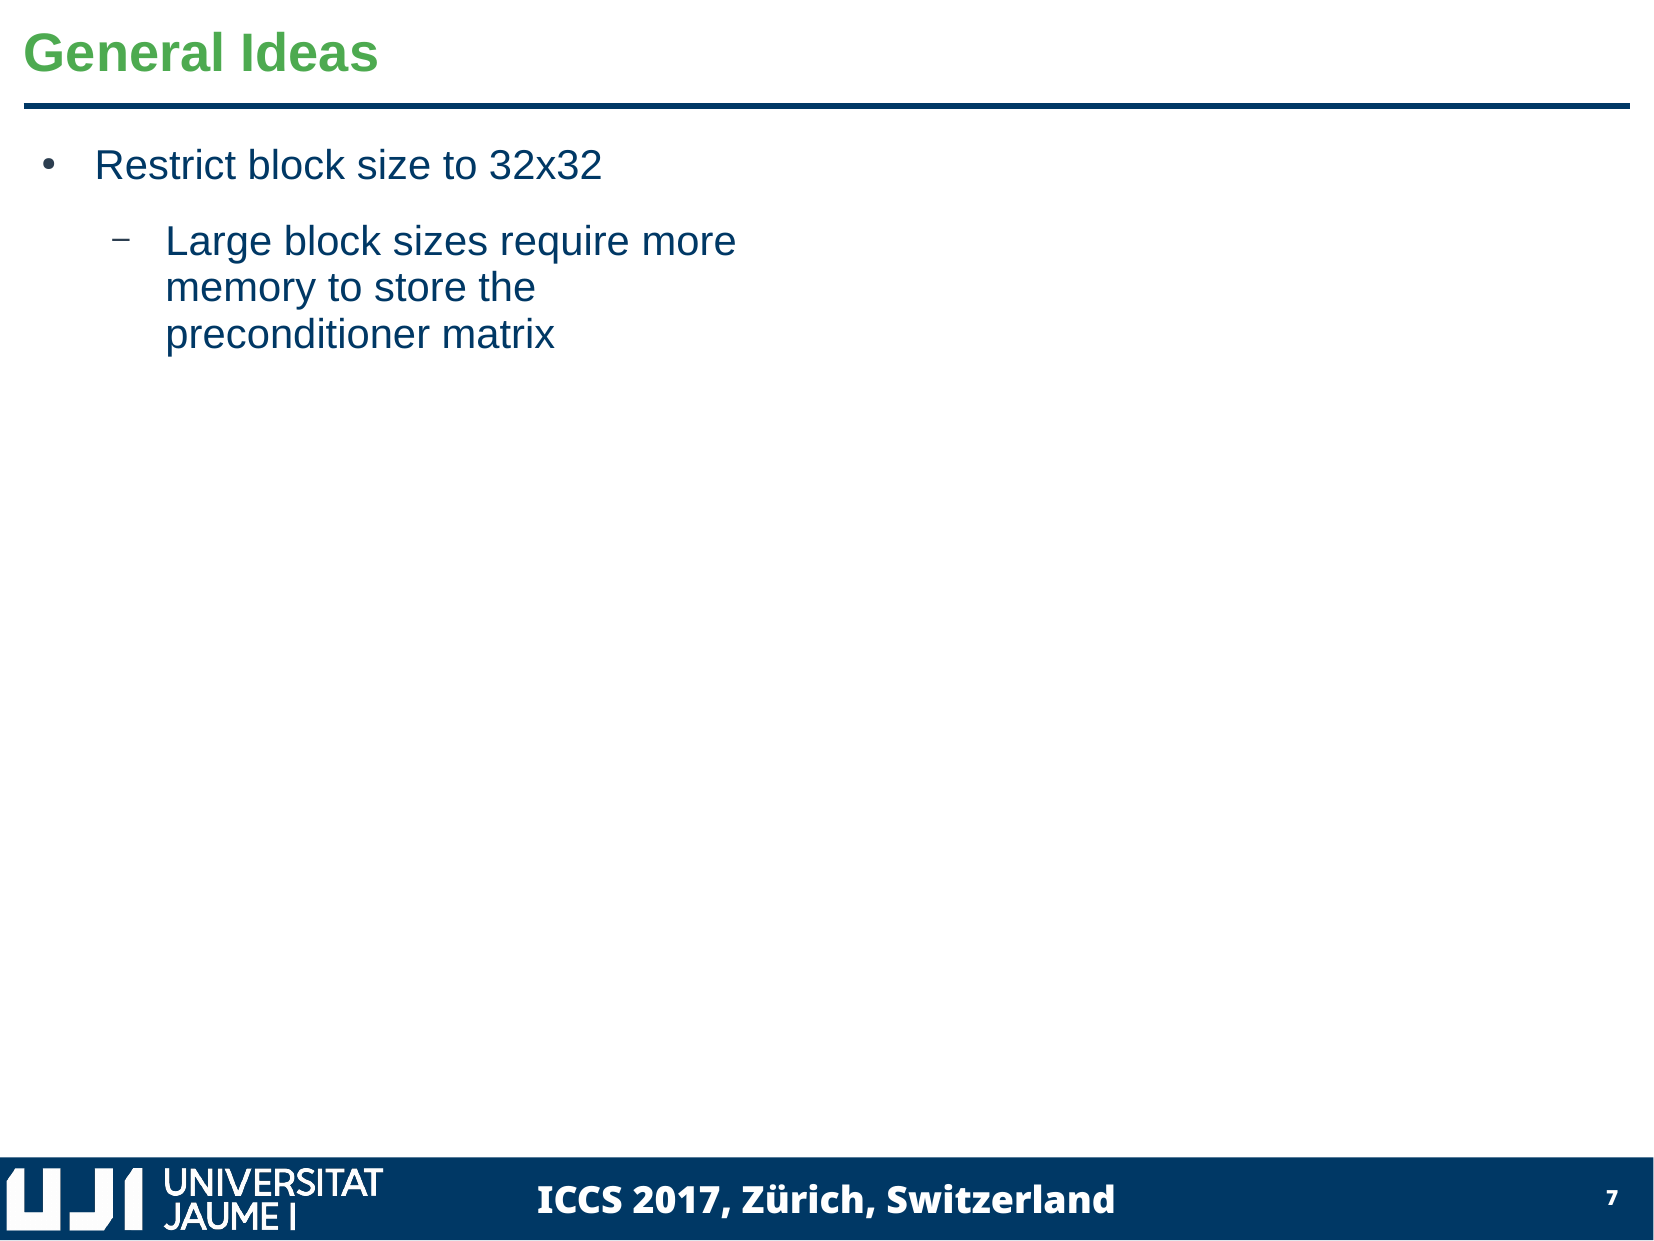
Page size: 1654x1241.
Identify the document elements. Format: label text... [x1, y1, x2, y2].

title General Ideas [23, 0, 1630, 107]
list Restrict block size to 32x32 Large block sizes require more memory to store the preconditioner matrix [23, 141, 808, 1134]
picture [0, 1158, 390, 1241]
